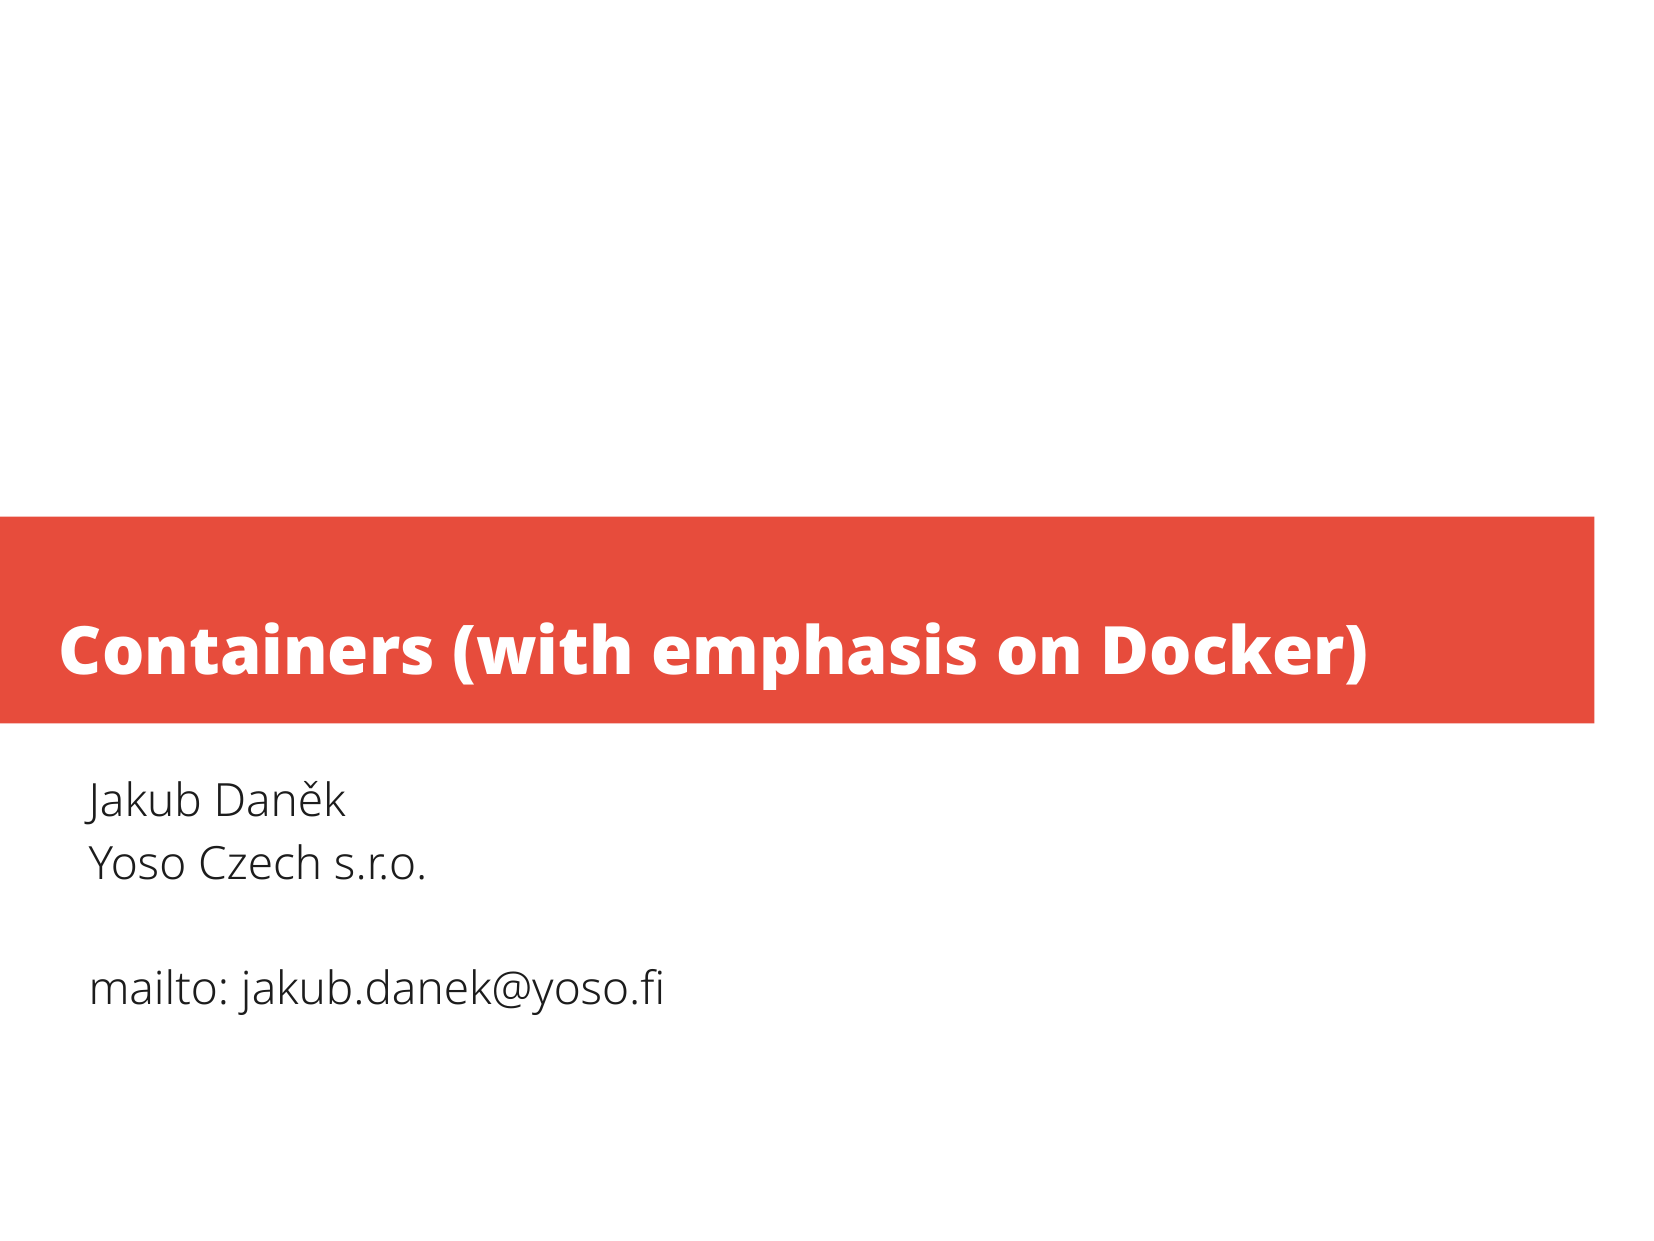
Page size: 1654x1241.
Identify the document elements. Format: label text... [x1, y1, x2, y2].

title Containers (with emphasis on Docker) [59, 546, 1595, 694]
subtitle Jakub Daněk Yoso Czech s.r.o. mailto: jakub.danek@yoso.fi [88, 767, 1595, 1182]
